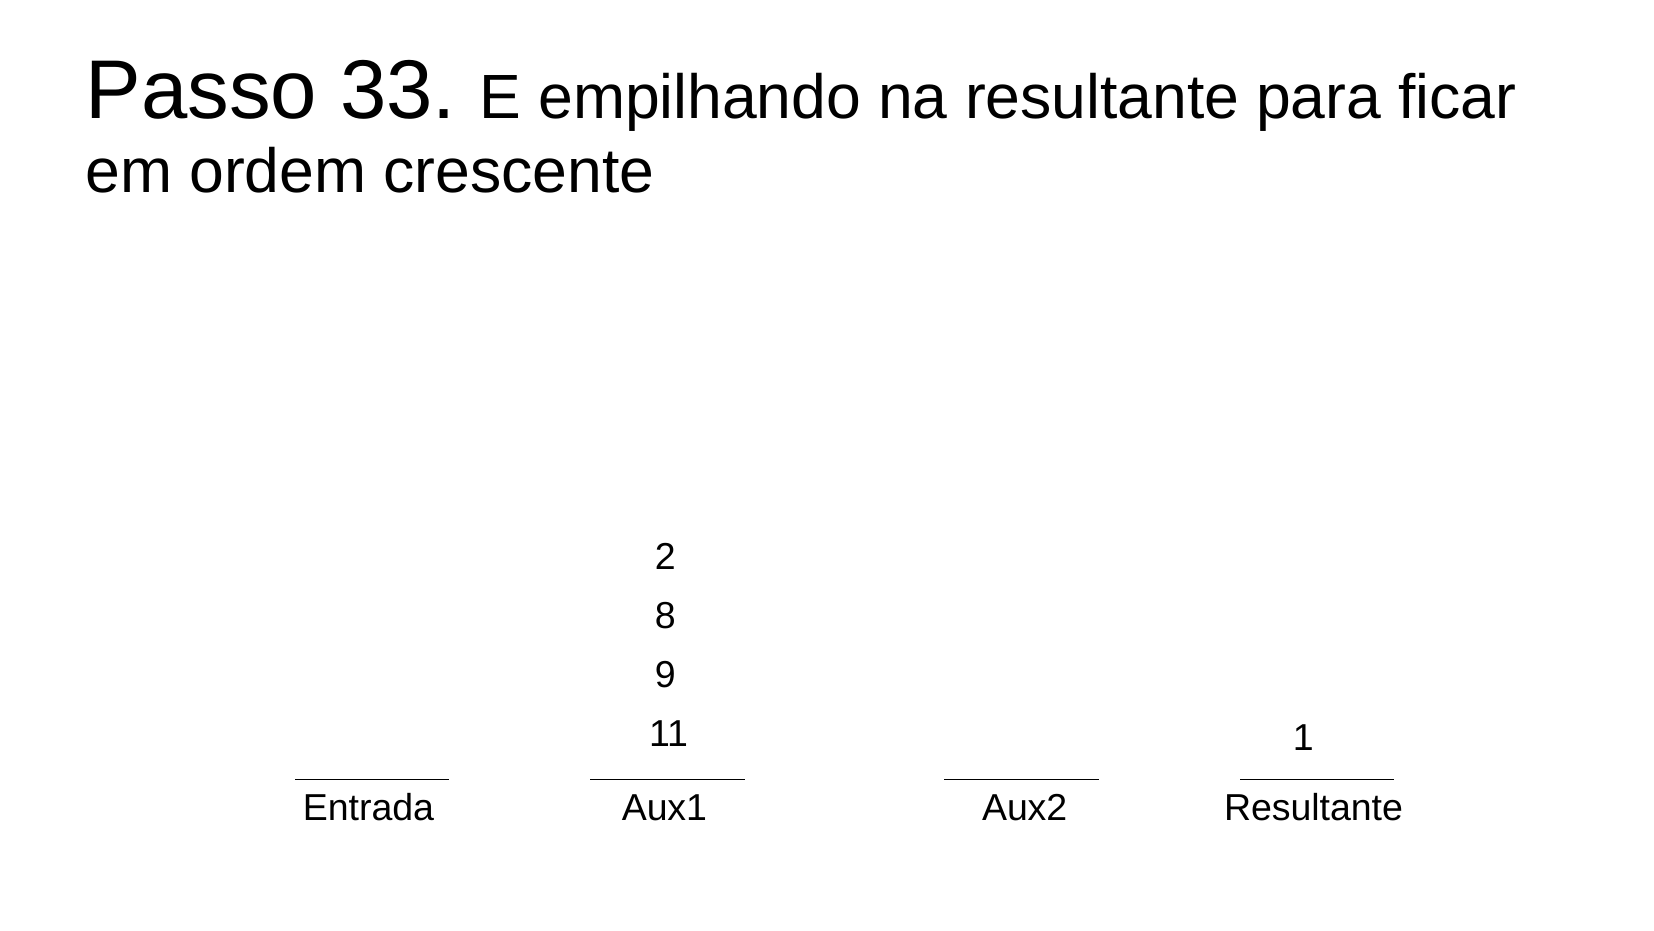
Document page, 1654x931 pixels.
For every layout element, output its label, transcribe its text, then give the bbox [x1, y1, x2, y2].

text_box Entrada [288, 779, 449, 837]
text_box 1 [1278, 708, 1347, 766]
text_box Aux2 [967, 780, 1083, 837]
text_box 8 [640, 586, 709, 644]
text_box 2 [640, 527, 709, 585]
text_box 11 [634, 705, 703, 762]
text_box 9 [640, 645, 709, 703]
text_box Passo 33. E empilhando na resultante para ficar em ordem crescente [70, 35, 1583, 353]
text_box Resultante [1209, 779, 1418, 837]
text_box Aux1 [607, 780, 723, 837]
